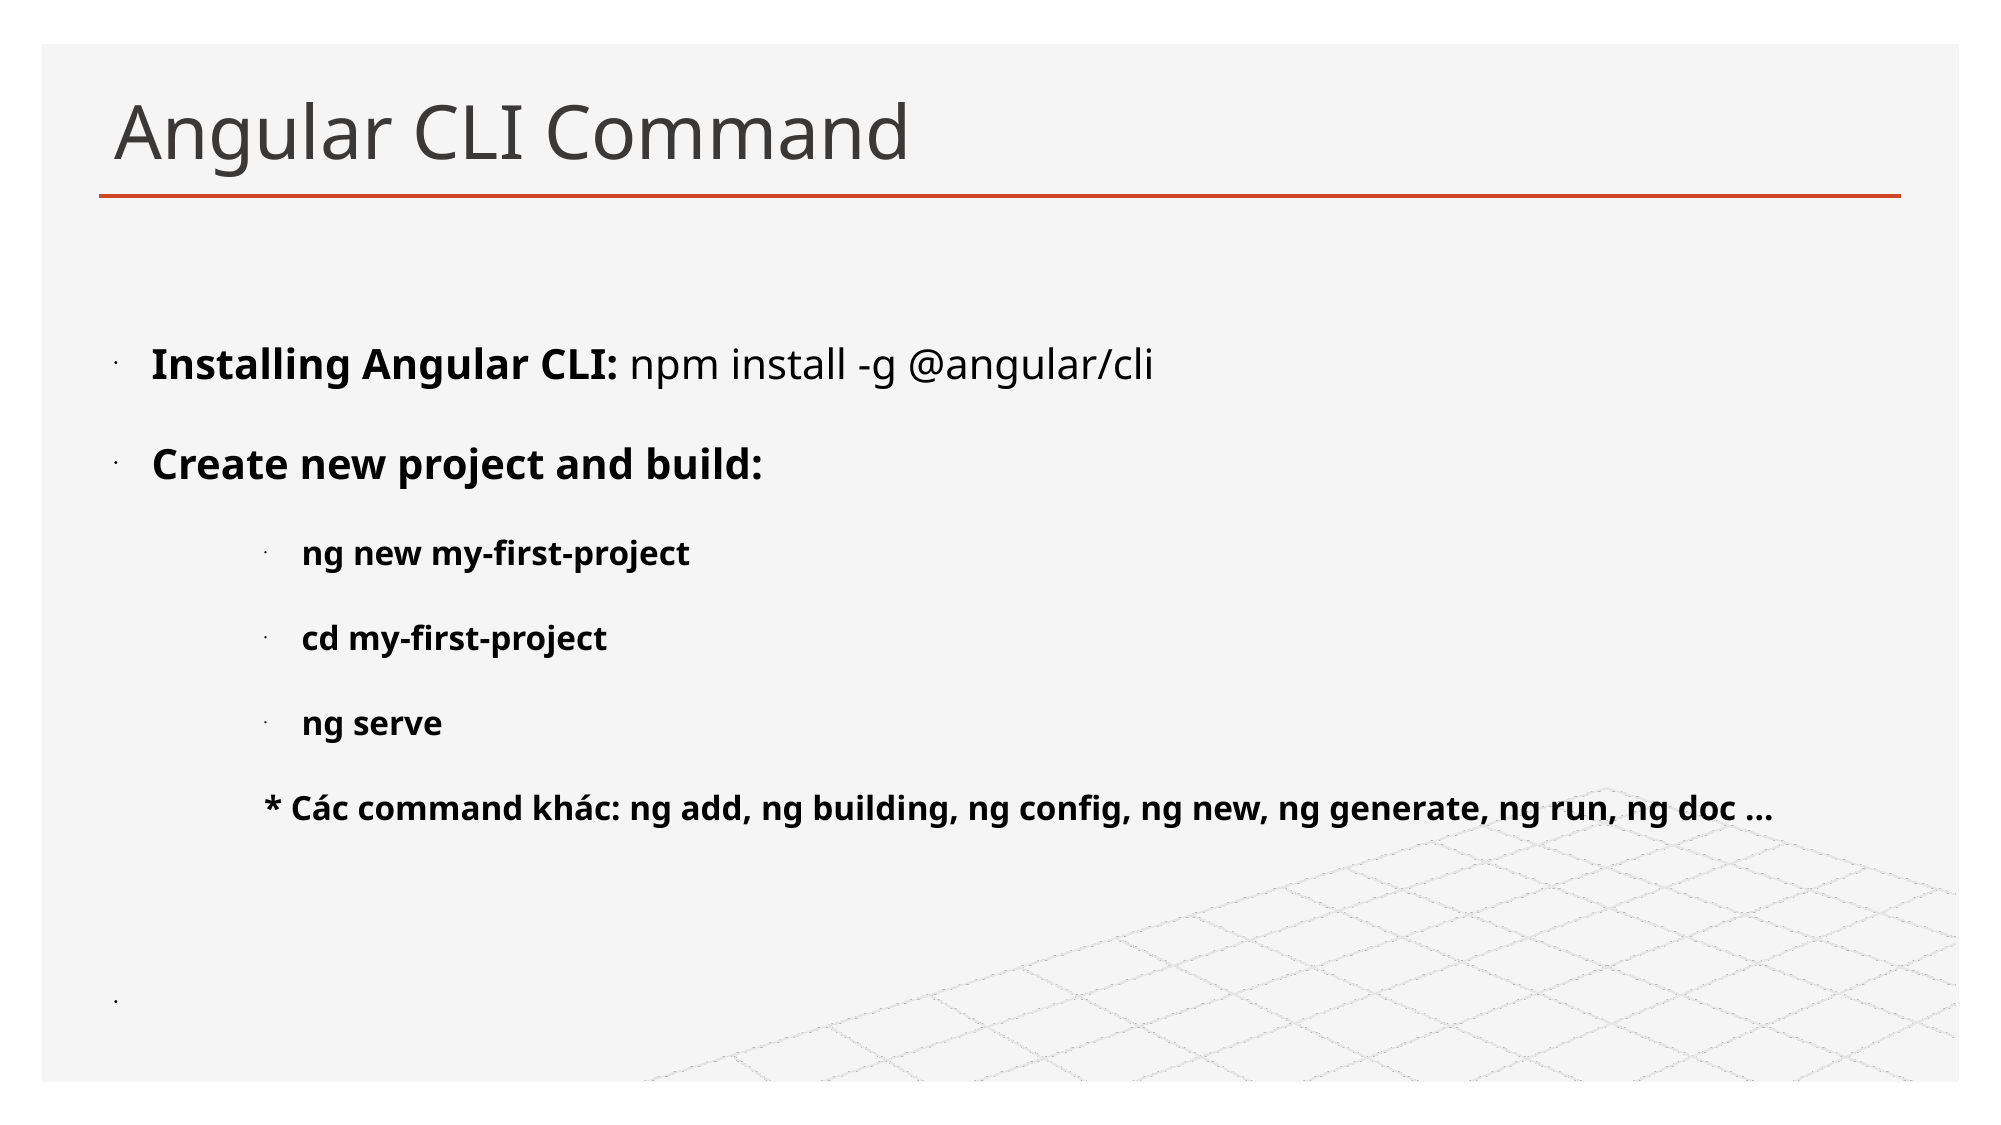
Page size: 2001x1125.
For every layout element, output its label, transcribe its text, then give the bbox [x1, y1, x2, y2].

text_box Installing Angular CLI: npm install -g @angular/cli Create new project and build: ng new my-first-project cd my-first-project ng serve * Các command khác: ng add, ng building, ng config, ng new, ng generate, ng run, ng doc … [99, 213, 1901, 1052]
title Angular CLI Command [99, 73, 1901, 197]
